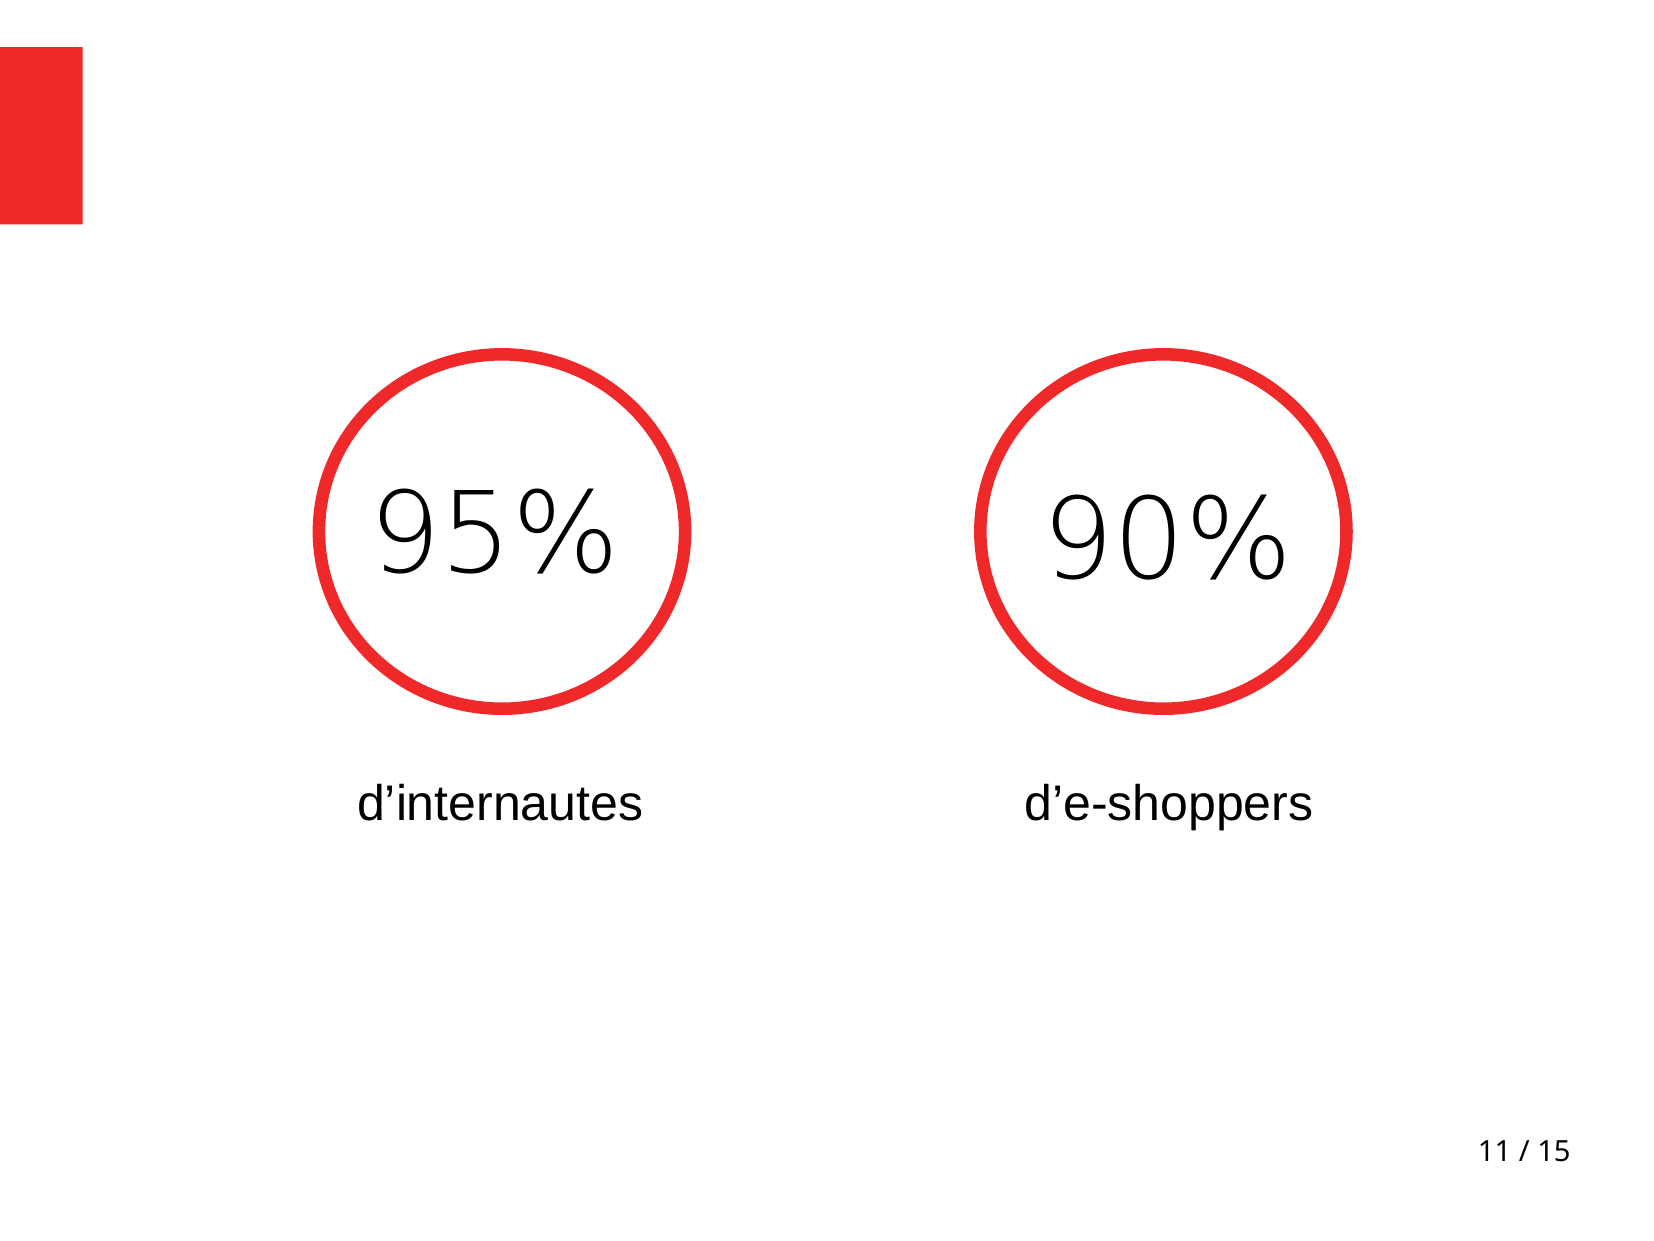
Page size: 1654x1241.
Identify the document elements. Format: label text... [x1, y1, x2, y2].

text_box 90% [1027, 466, 1312, 613]
text_box [980, 354, 1347, 709]
text_box [674, 470, 686, 593]
text_box 95% [354, 460, 674, 607]
text_box d’internautes [342, 768, 674, 839]
text_box d’e-shoppers [1009, 768, 1329, 839]
text_box [318, 354, 670, 709]
